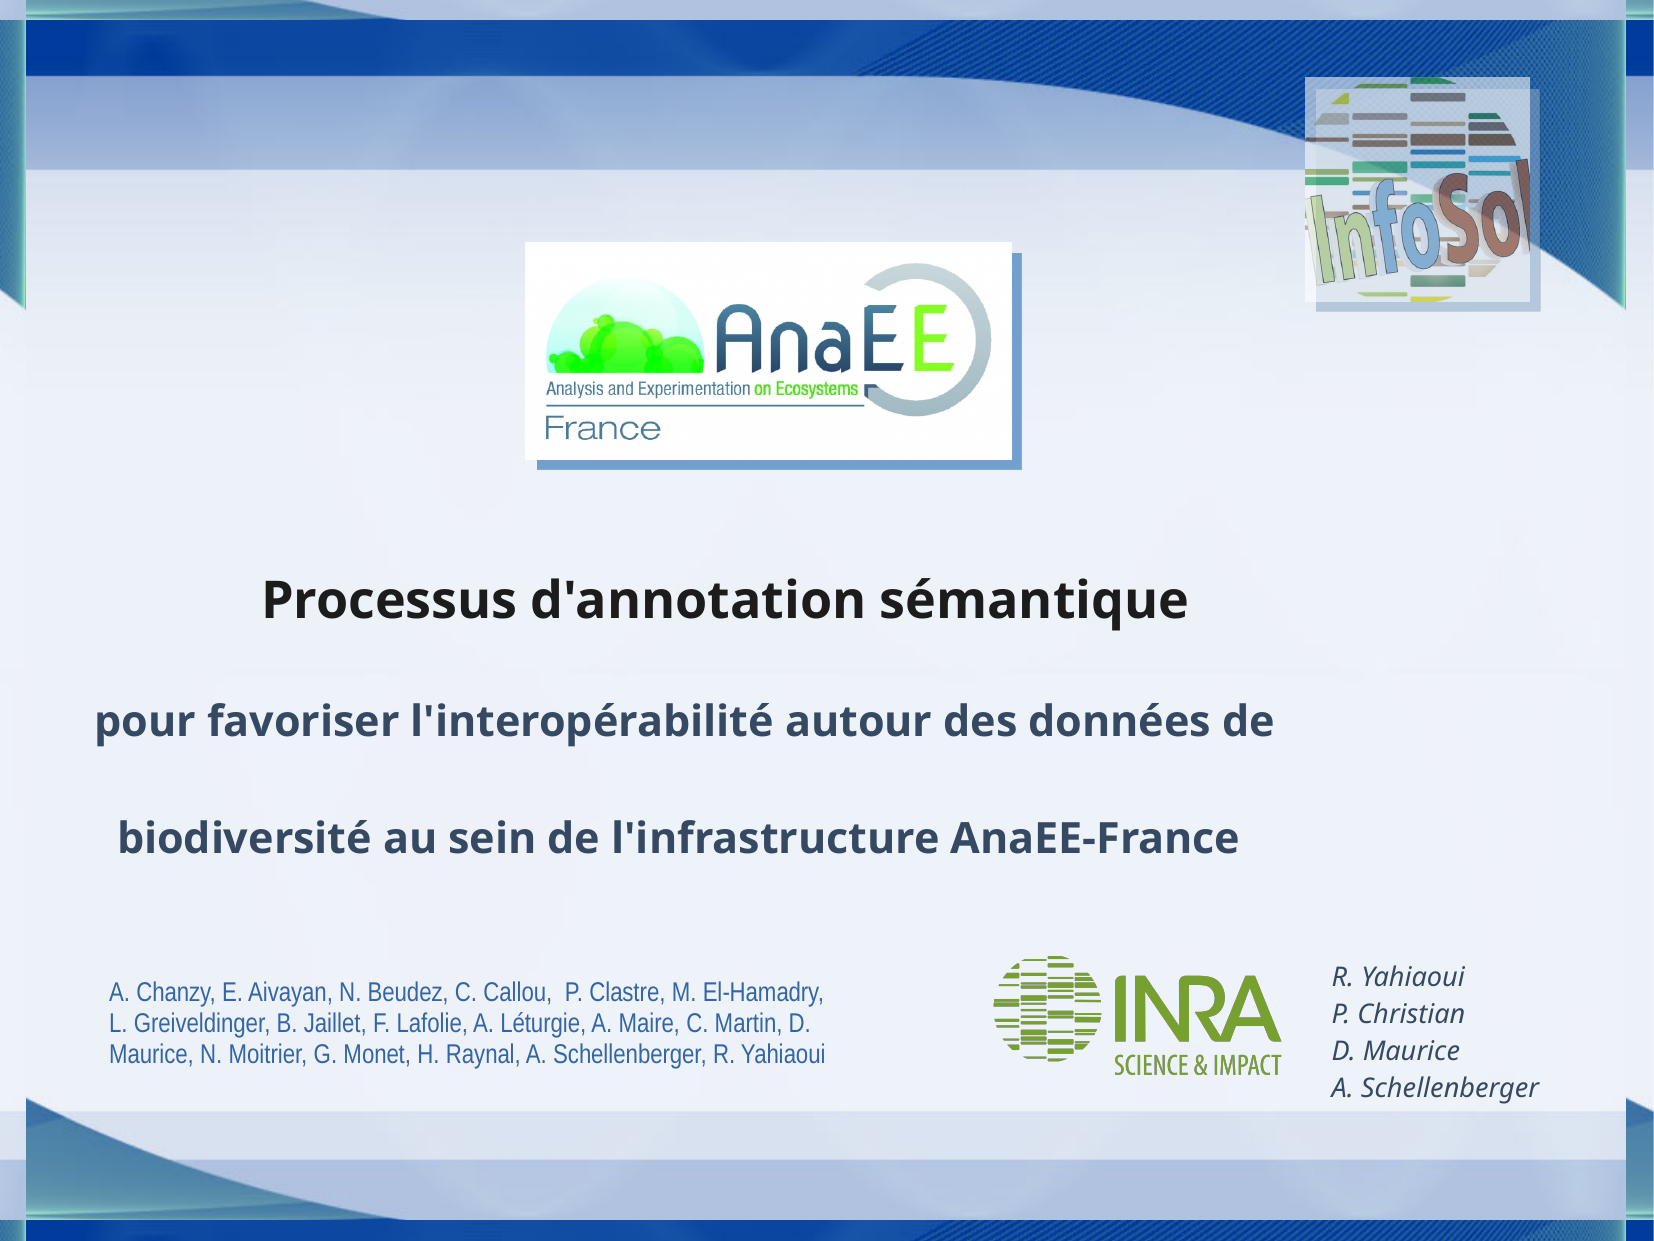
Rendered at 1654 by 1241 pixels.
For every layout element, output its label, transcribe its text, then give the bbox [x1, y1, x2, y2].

text_box Processus d'annotation sémantique [246, 555, 1371, 631]
list pour favoriser l'interopérabilité autour des données de biodiversité au sein de l'infrastructure AnaEE-France [59, 690, 1560, 869]
picture [0, 0, 1654, 1241]
text_box R. Yahiaoui P. Christian D. Maurice A. Schellenberger [1316, 950, 1607, 1091]
text_box A. Chanzy, E. Aivayan, N. Beudez, C. Callou, P. Clastre, M. El-Hamadry, L. Greiveldinger, B. Jaillet, F. Lafolie, A. Léturgie, A. Maire, C. Martin, D. Maurice, N. Moitrier, G. Monet, H. Raynal, A. Schellenberger, R. Yahiaoui [94, 968, 890, 1087]
